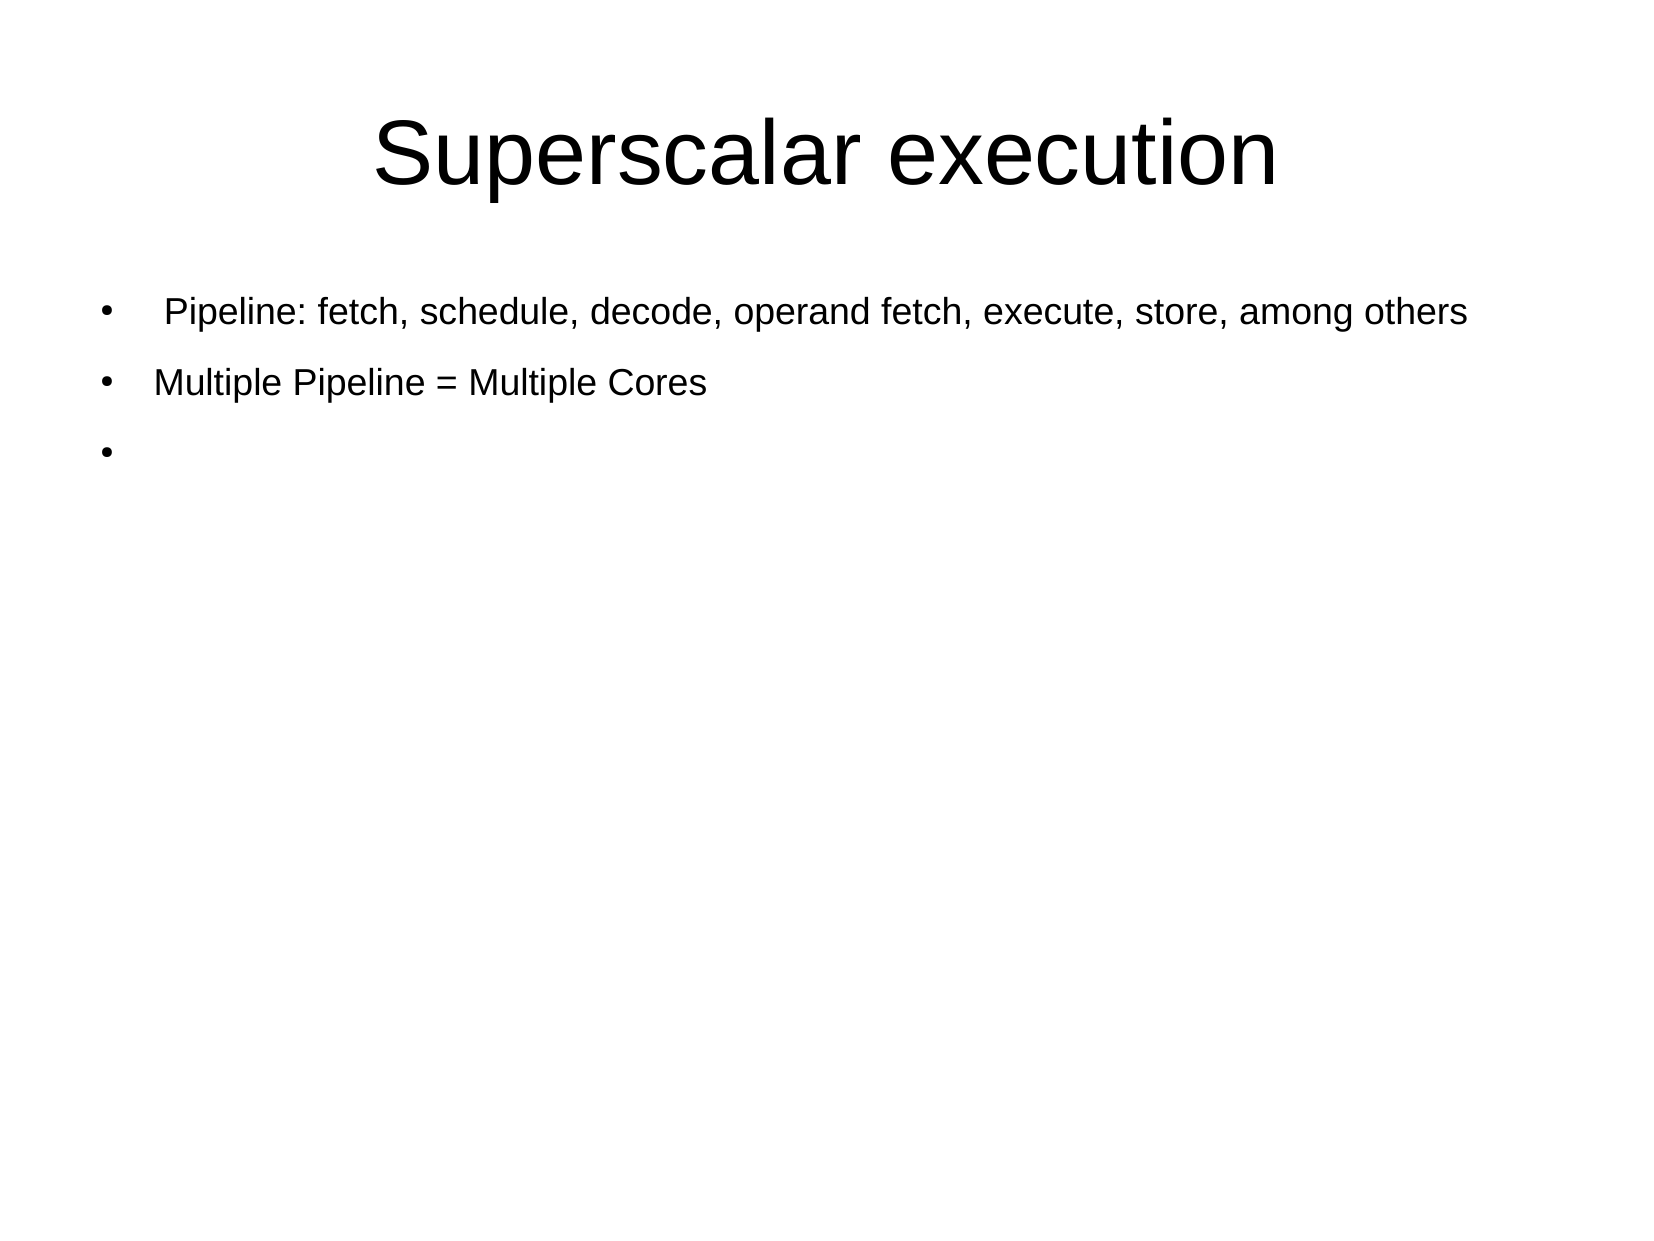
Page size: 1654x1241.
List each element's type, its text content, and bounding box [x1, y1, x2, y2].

list Pipeline: fetch, schedule, decode, operand fetch, execute, store, among others Multiple Pipeline = Multiple Cores [82, 290, 1538, 1010]
title Superscalar execution [82, 49, 1571, 257]
